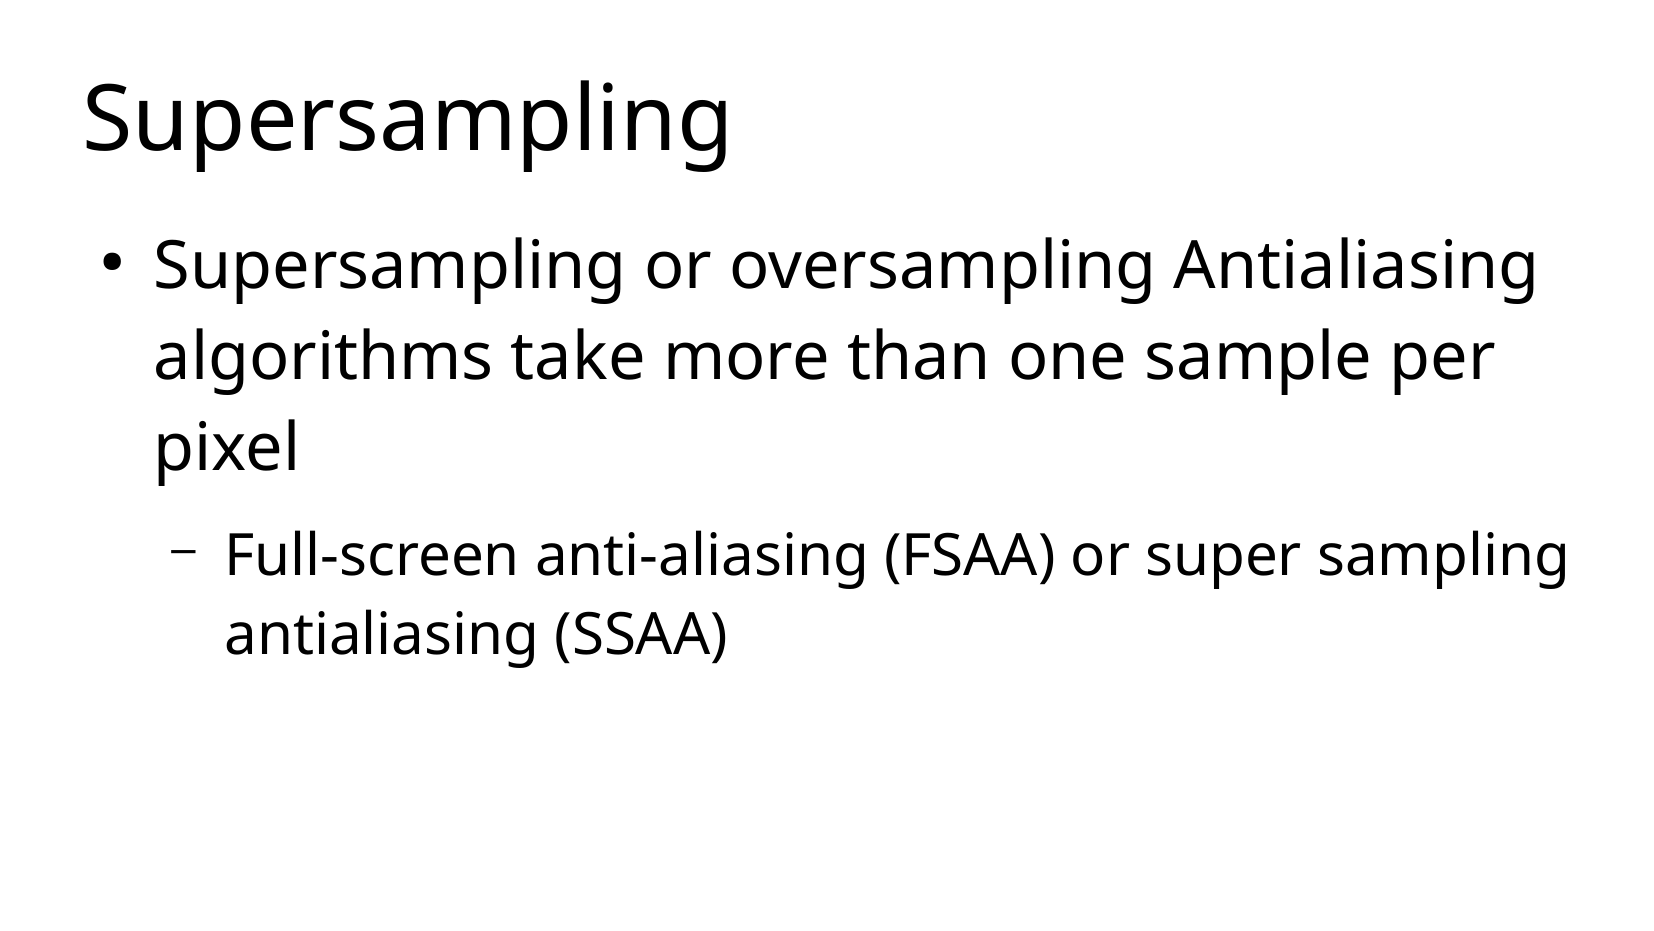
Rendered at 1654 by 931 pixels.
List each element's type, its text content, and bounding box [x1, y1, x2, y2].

list Supersampling or oversampling Antialiasing algorithms take more than one sample per pixel Full-screen anti-aliasing (FSAA) or super sampling antialiasing (SSAA) [82, 217, 1571, 758]
title Supersampling [82, 37, 1571, 193]
